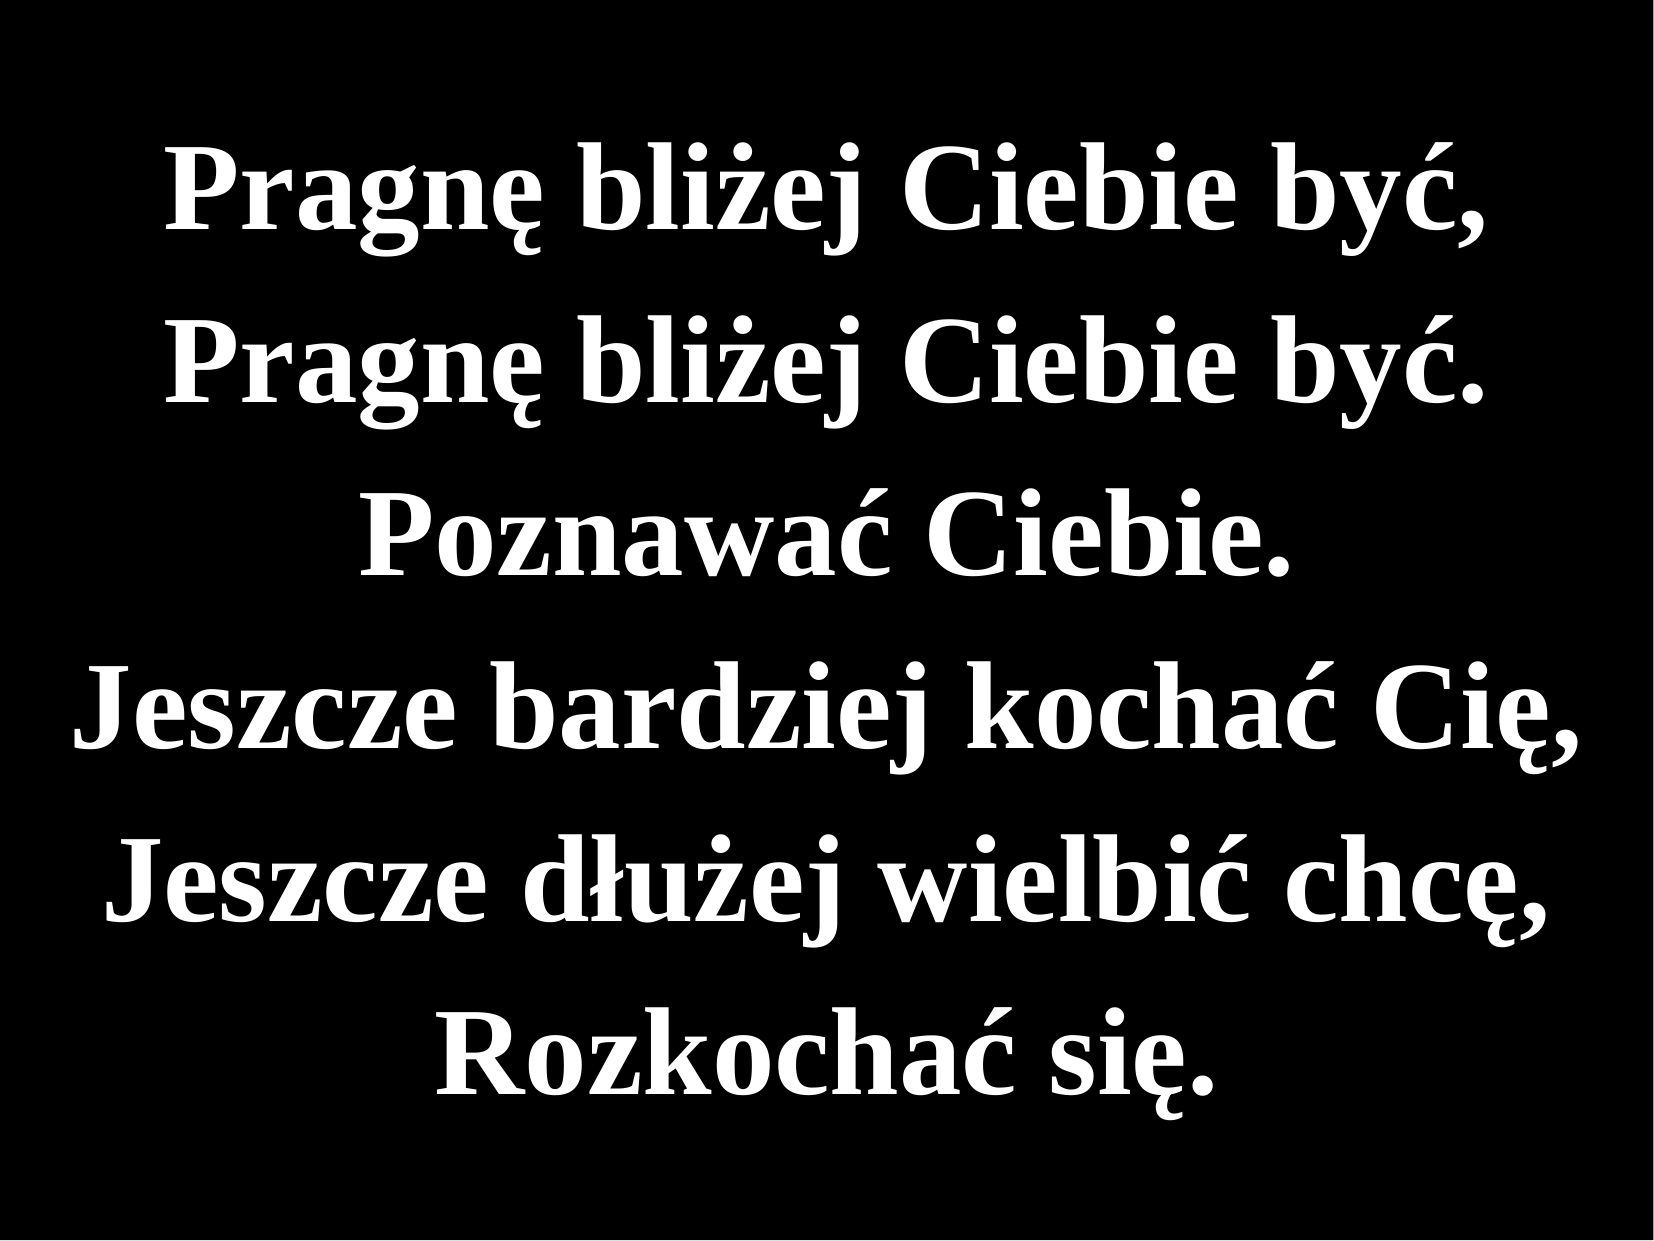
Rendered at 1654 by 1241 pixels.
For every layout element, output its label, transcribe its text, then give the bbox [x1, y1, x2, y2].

title Pragnę bliżej Ciebie być, ppp Pragnę bliżej Ciebie być. ppp Poznawać Ciebie. ppp Jeszcze bardziej kochać Cię, ppp Jeszcze dłużej wielbić chcę, ppp Rozkochać się. [0, 0, 1654, 1241]
